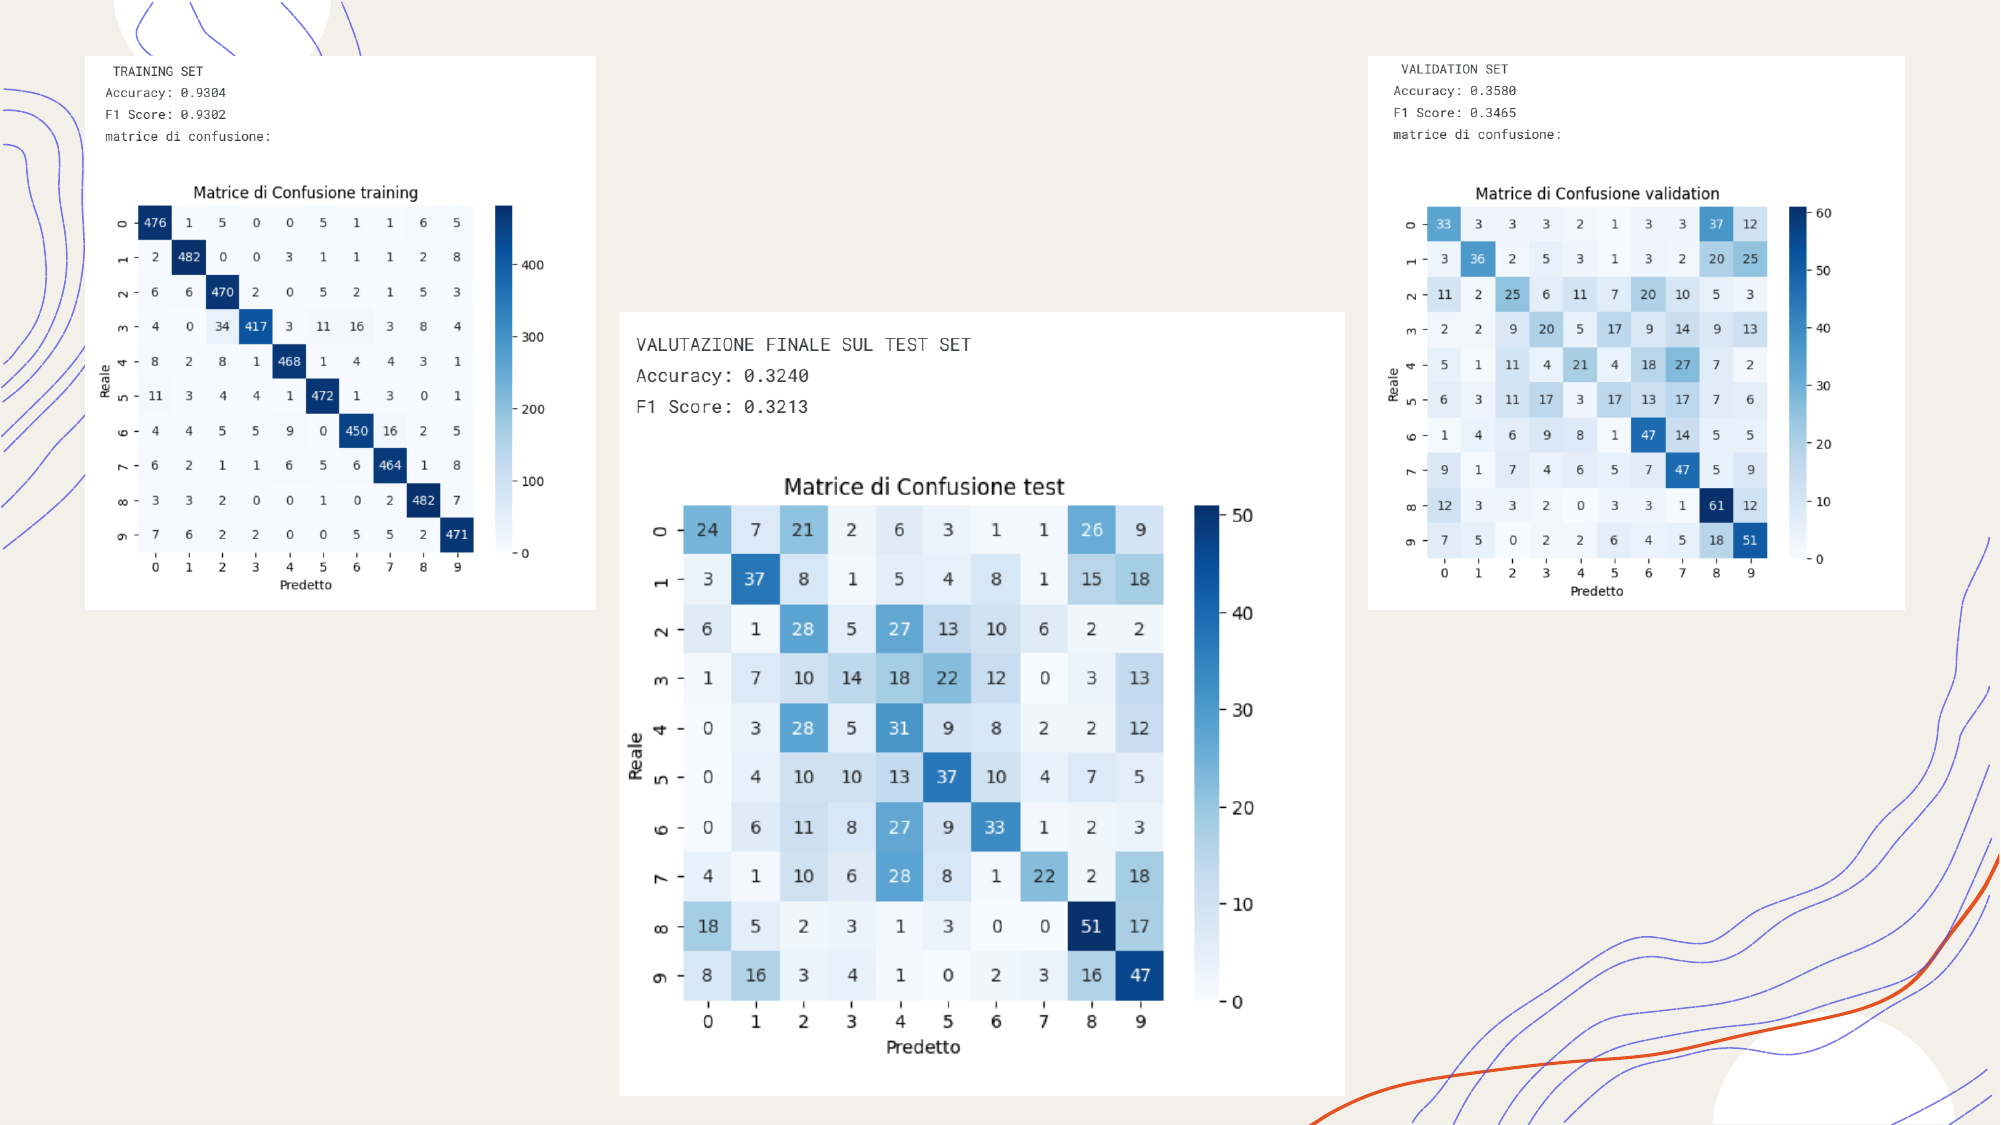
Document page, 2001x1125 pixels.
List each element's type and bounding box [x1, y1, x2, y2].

picture [85, 56, 596, 610]
picture [1368, 56, 1905, 610]
picture [619, 312, 1345, 1096]
